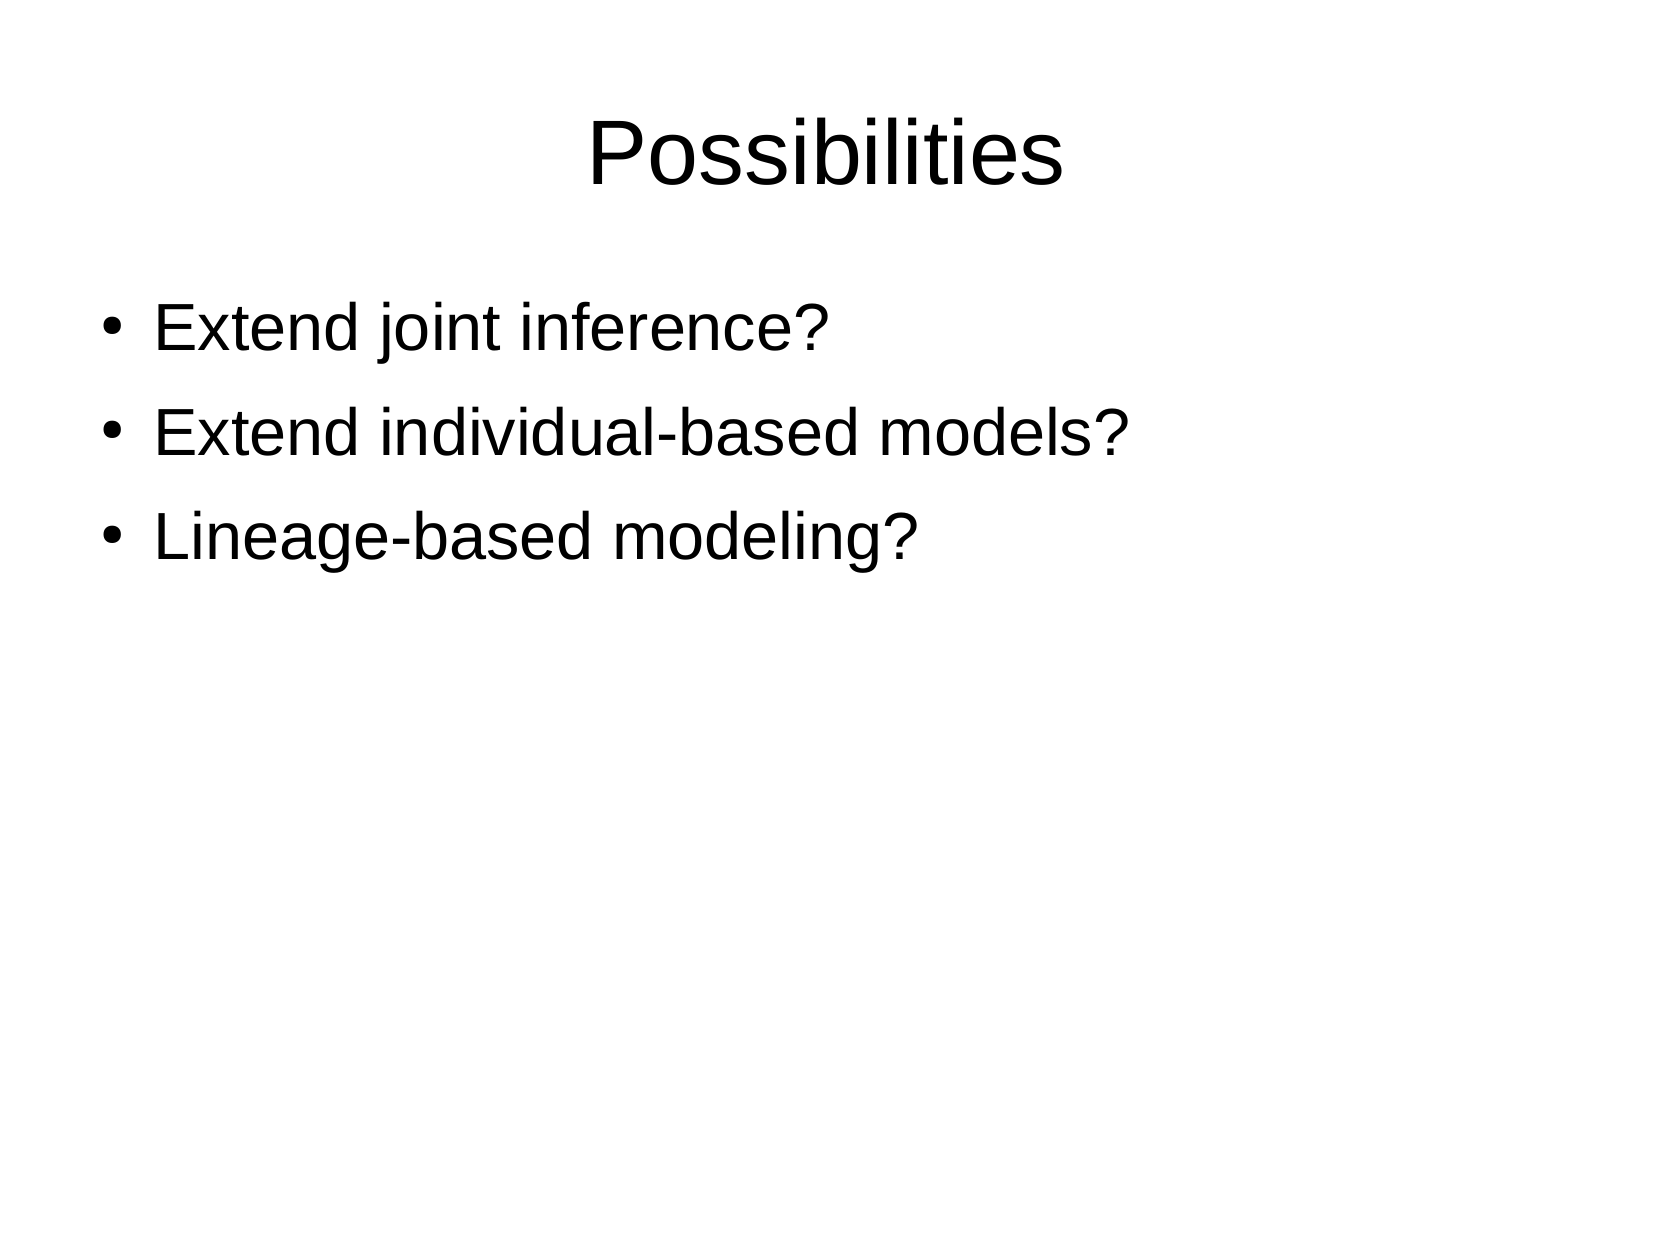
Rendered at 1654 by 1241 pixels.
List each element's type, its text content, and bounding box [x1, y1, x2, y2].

title Possibilities [82, 49, 1571, 257]
list Extend joint inference? Extend individual-based models? Lineage-based modeling? [82, 290, 1571, 1010]
